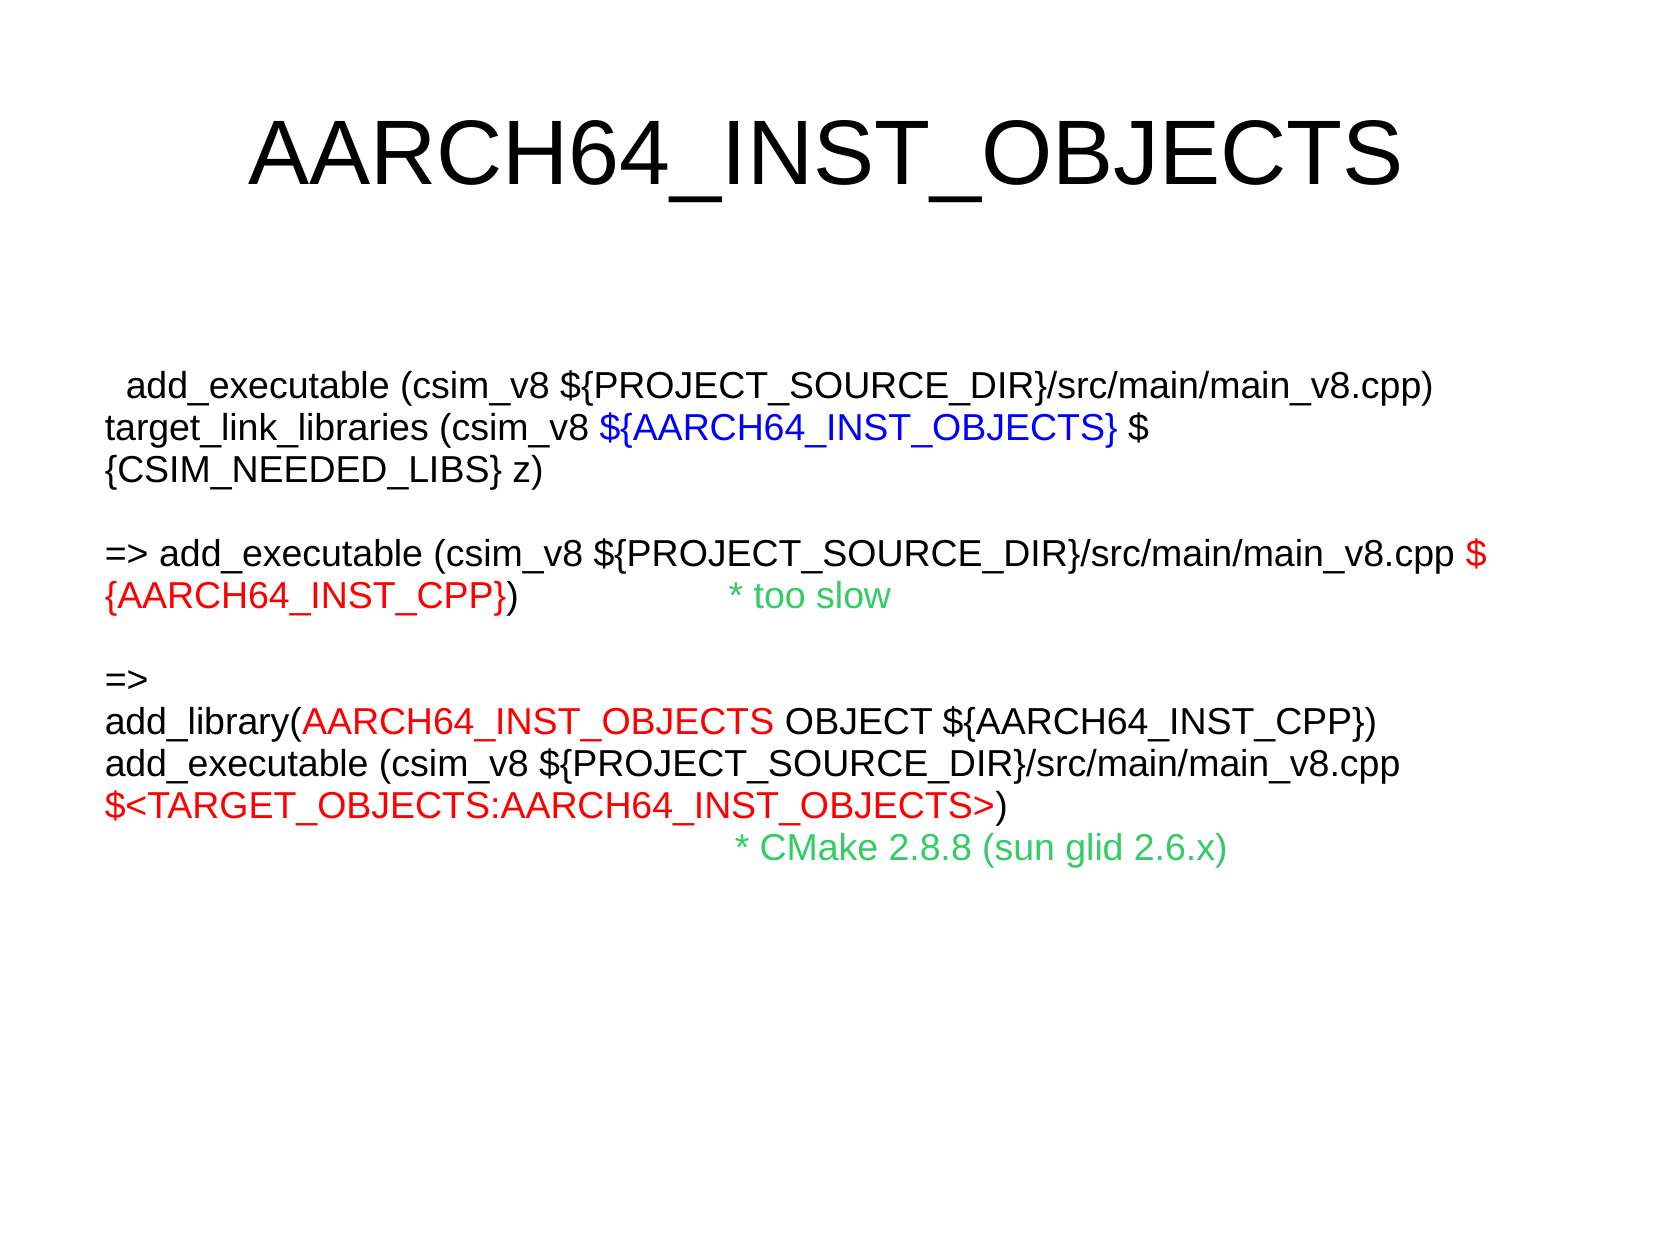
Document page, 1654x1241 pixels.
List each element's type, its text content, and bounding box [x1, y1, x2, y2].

title AARCH64_INST_OBJECTS [82, 49, 1571, 257]
text_box [82, 290, 1571, 1010]
text_box add_executable (csim_v8 ${PROJECT_SOURCE_DIR}/src/main/main_v8.cpp) target_link_libraries (csim_v8 ${AARCH64_INST_OBJECTS} ${CSIM_NEEDED_LIBS} z) => add_executable (csim_v8 ${PROJECT_SOURCE_DIR}/src/main/main_v8.cpp ${AARCH64_INST_CPP}) * too slow => add_library(AARCH64_INST_OBJECTS OBJECT ${AARCH64_INST_CPP}) add_executable (csim_v8 ${PROJECT_SOURCE_DIR}/src/main/main_v8.cpp $<TARGET_OBJECTS:AARCH64_INST_OBJECTS>) * CMake 2.8.8 (sun glid 2.6.x) [90, 315, 1516, 1021]
